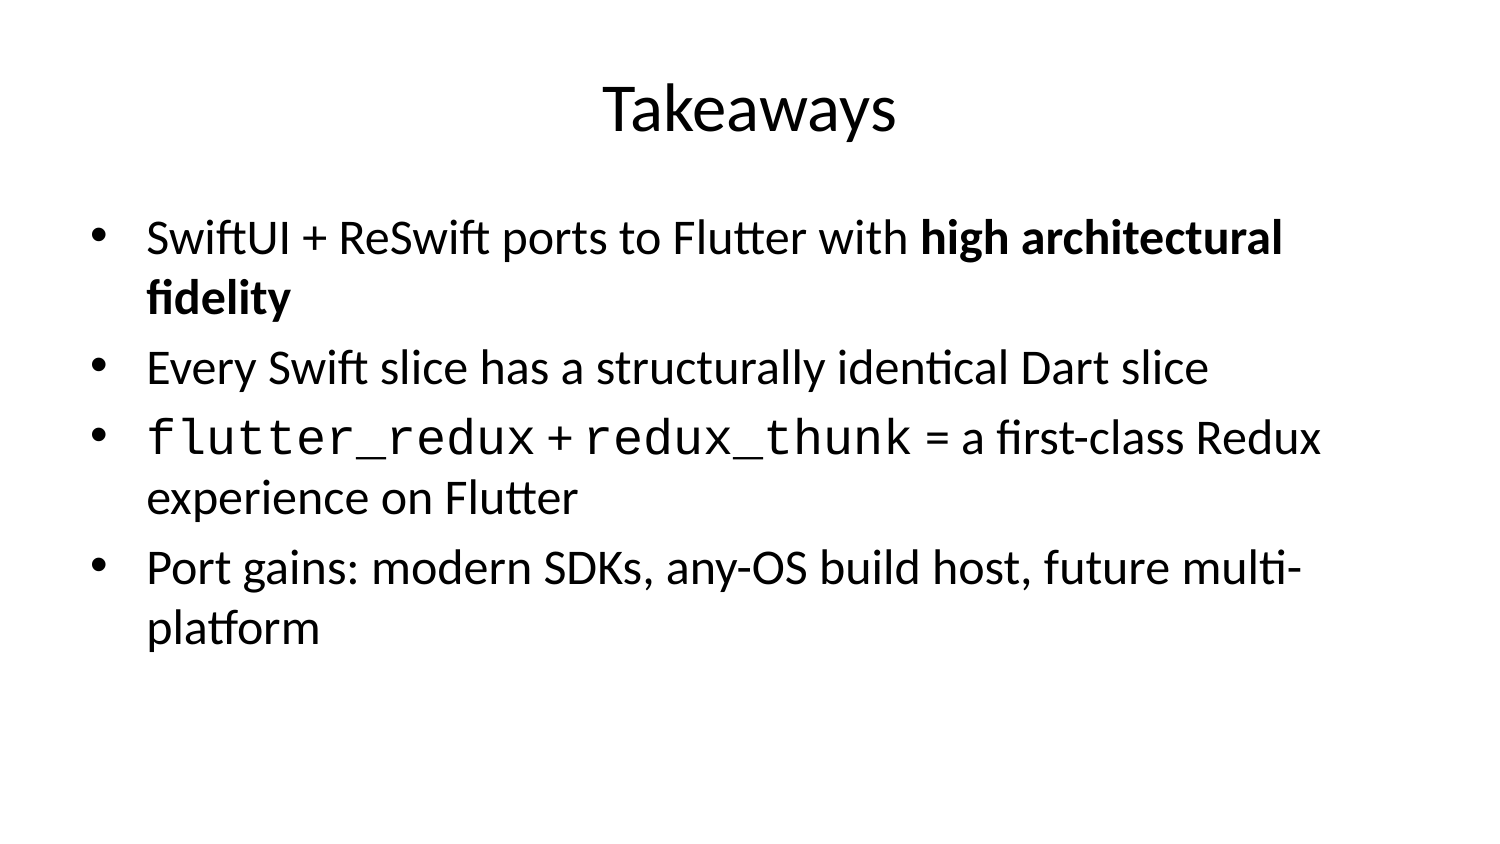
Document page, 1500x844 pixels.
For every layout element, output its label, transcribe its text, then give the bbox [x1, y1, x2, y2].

title Takeaways [75, 33, 1425, 175]
list SwiftUI + ReSwift ports to Flutter with high architectural fidelity Every Swift slice has a structurally identical Dart slice flutter_redux + redux_thunk = a first-class Redux experience on Flutter Port gains: modern SDKs, any-OS build host, future multi-platform [75, 196, 1425, 754]
